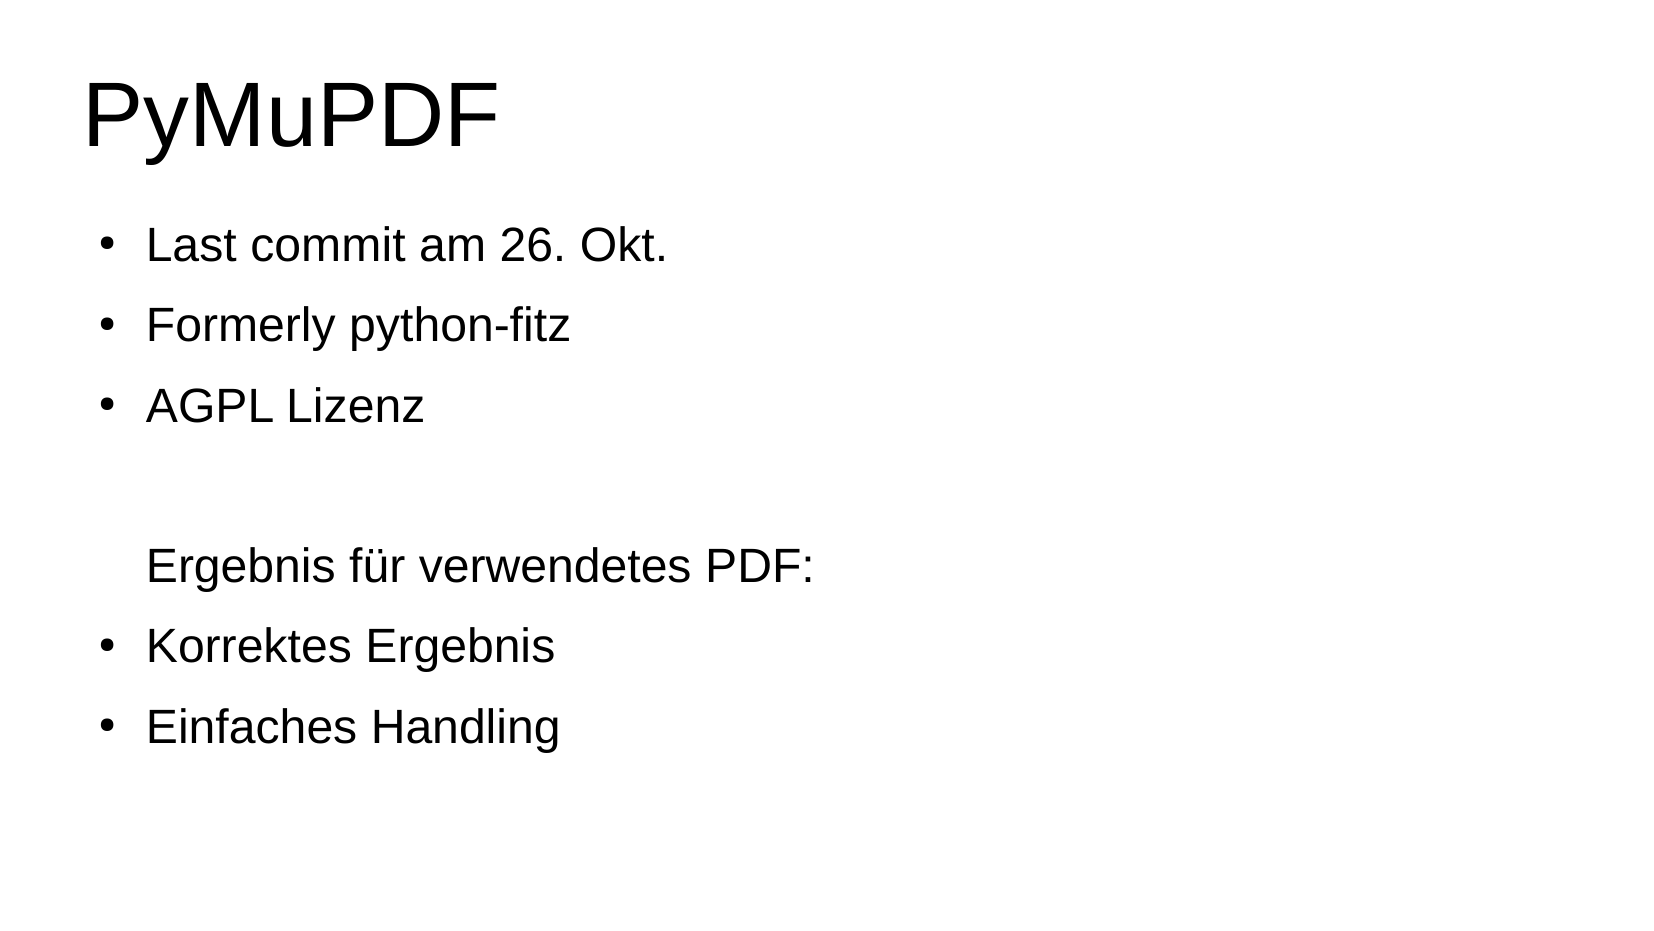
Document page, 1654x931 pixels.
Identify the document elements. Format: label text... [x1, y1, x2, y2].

title PyMuPDF [82, 37, 1571, 193]
list Last commit am 26. Okt. Formerly python-fitz AGPL Lizenz Ergebnis für verwendetes PDF: Korrektes Ergebnis Einfaches Handling [82, 217, 1571, 758]
